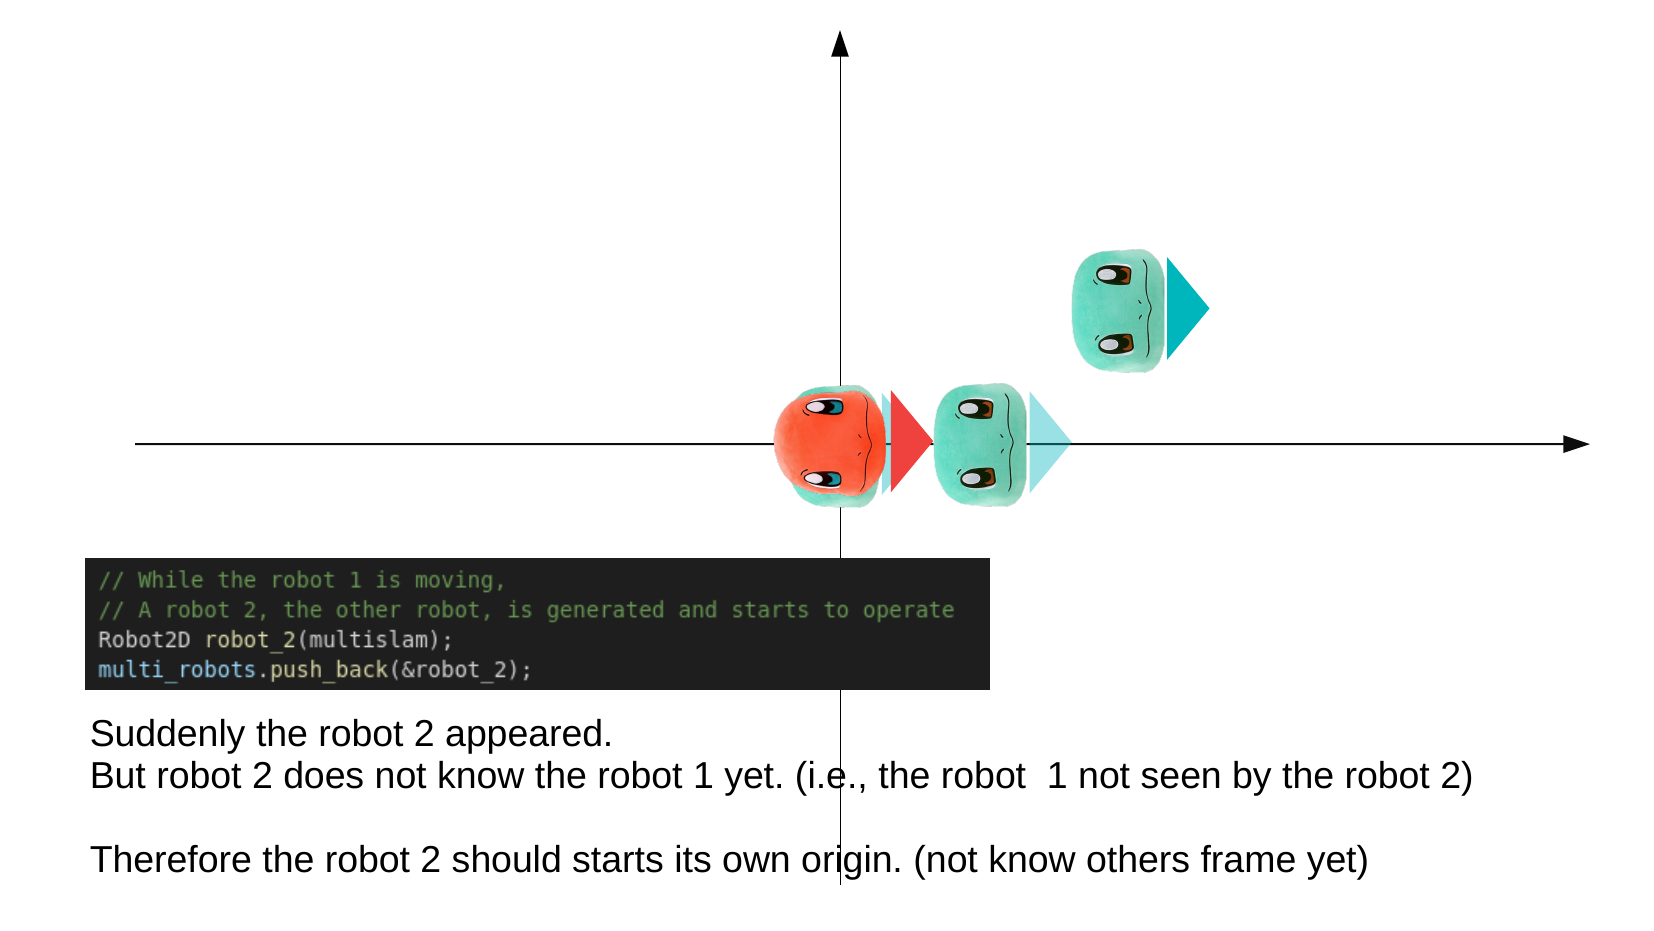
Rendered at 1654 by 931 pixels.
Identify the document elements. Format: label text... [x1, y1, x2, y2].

picture [85, 558, 991, 691]
text_box [890, 390, 934, 493]
text_box Suddenly the robot 2 appeared. But robot 2 does not know the robot 1 yet. (i.e., the robot 1 not seen by the robot 2) Therefore the robot 2 should starts its own origin. (not know others frame yet) [75, 705, 1490, 888]
text_box [1029, 391, 1072, 494]
picture [752, 231, 1196, 526]
text_box [1167, 257, 1210, 360]
